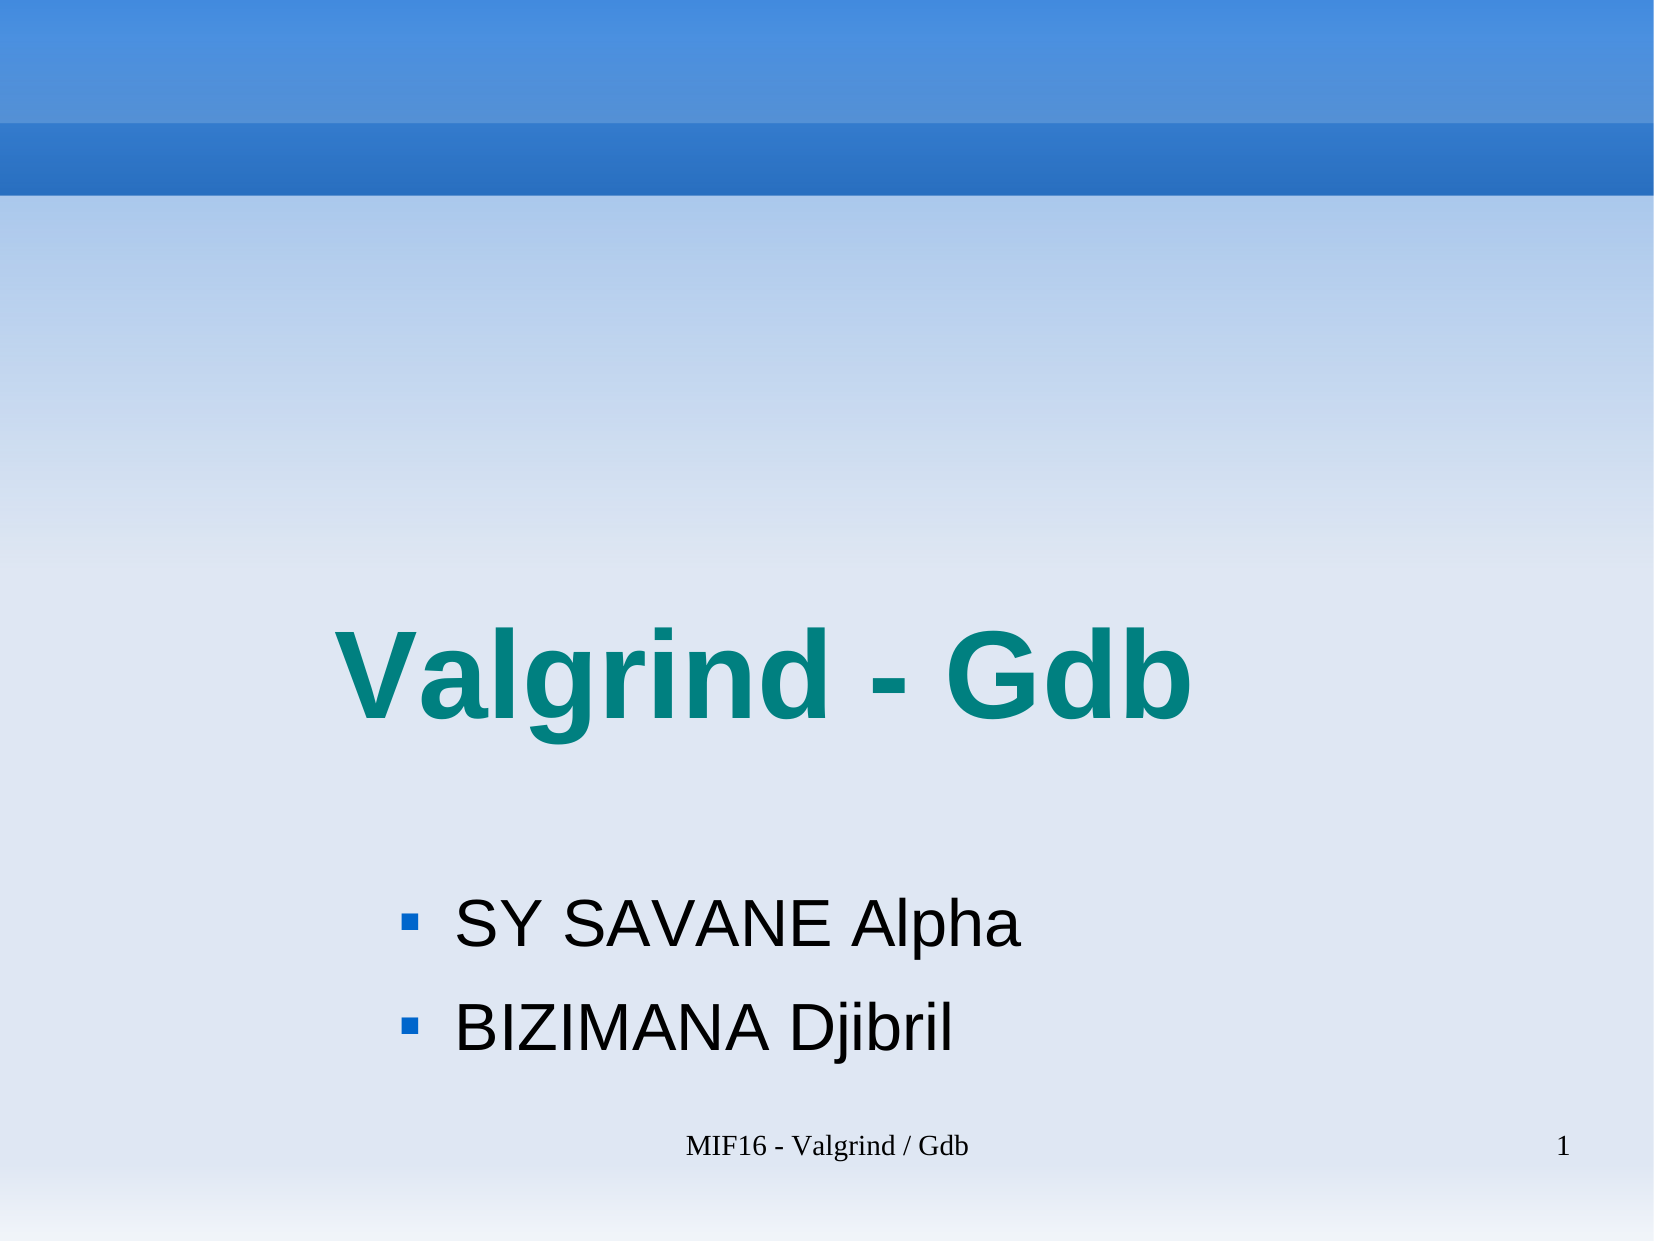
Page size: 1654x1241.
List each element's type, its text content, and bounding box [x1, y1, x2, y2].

picture [0, 0, 1654, 1241]
title Valgrind - Gdb [59, 354, 1472, 746]
list SY SAVANE Alpha BIZIMANA Djibril [383, 885, 1384, 1170]
